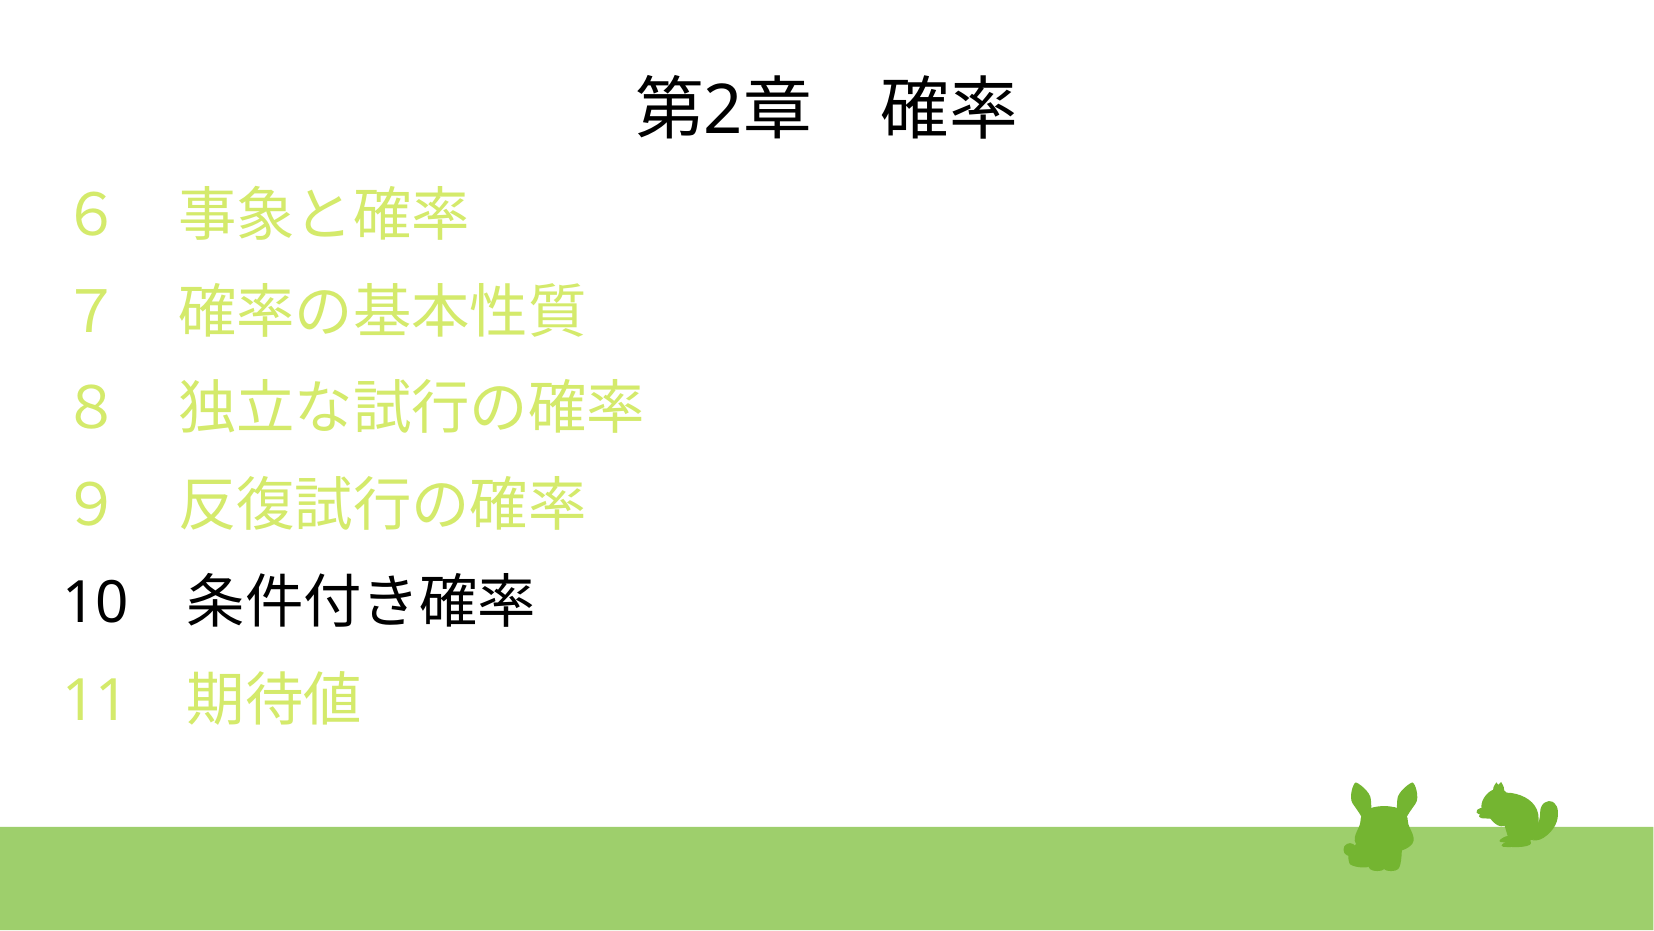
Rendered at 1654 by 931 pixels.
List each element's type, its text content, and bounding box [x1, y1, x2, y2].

text_box ６ 事象と確率 ７ 確率の基本性質 ８ 独立な試行の確率 ９ 反復試行の確率 10 条件付き確率 11 期待値 [47, 147, 1613, 931]
title 第2章 確率 [29, 29, 1625, 178]
